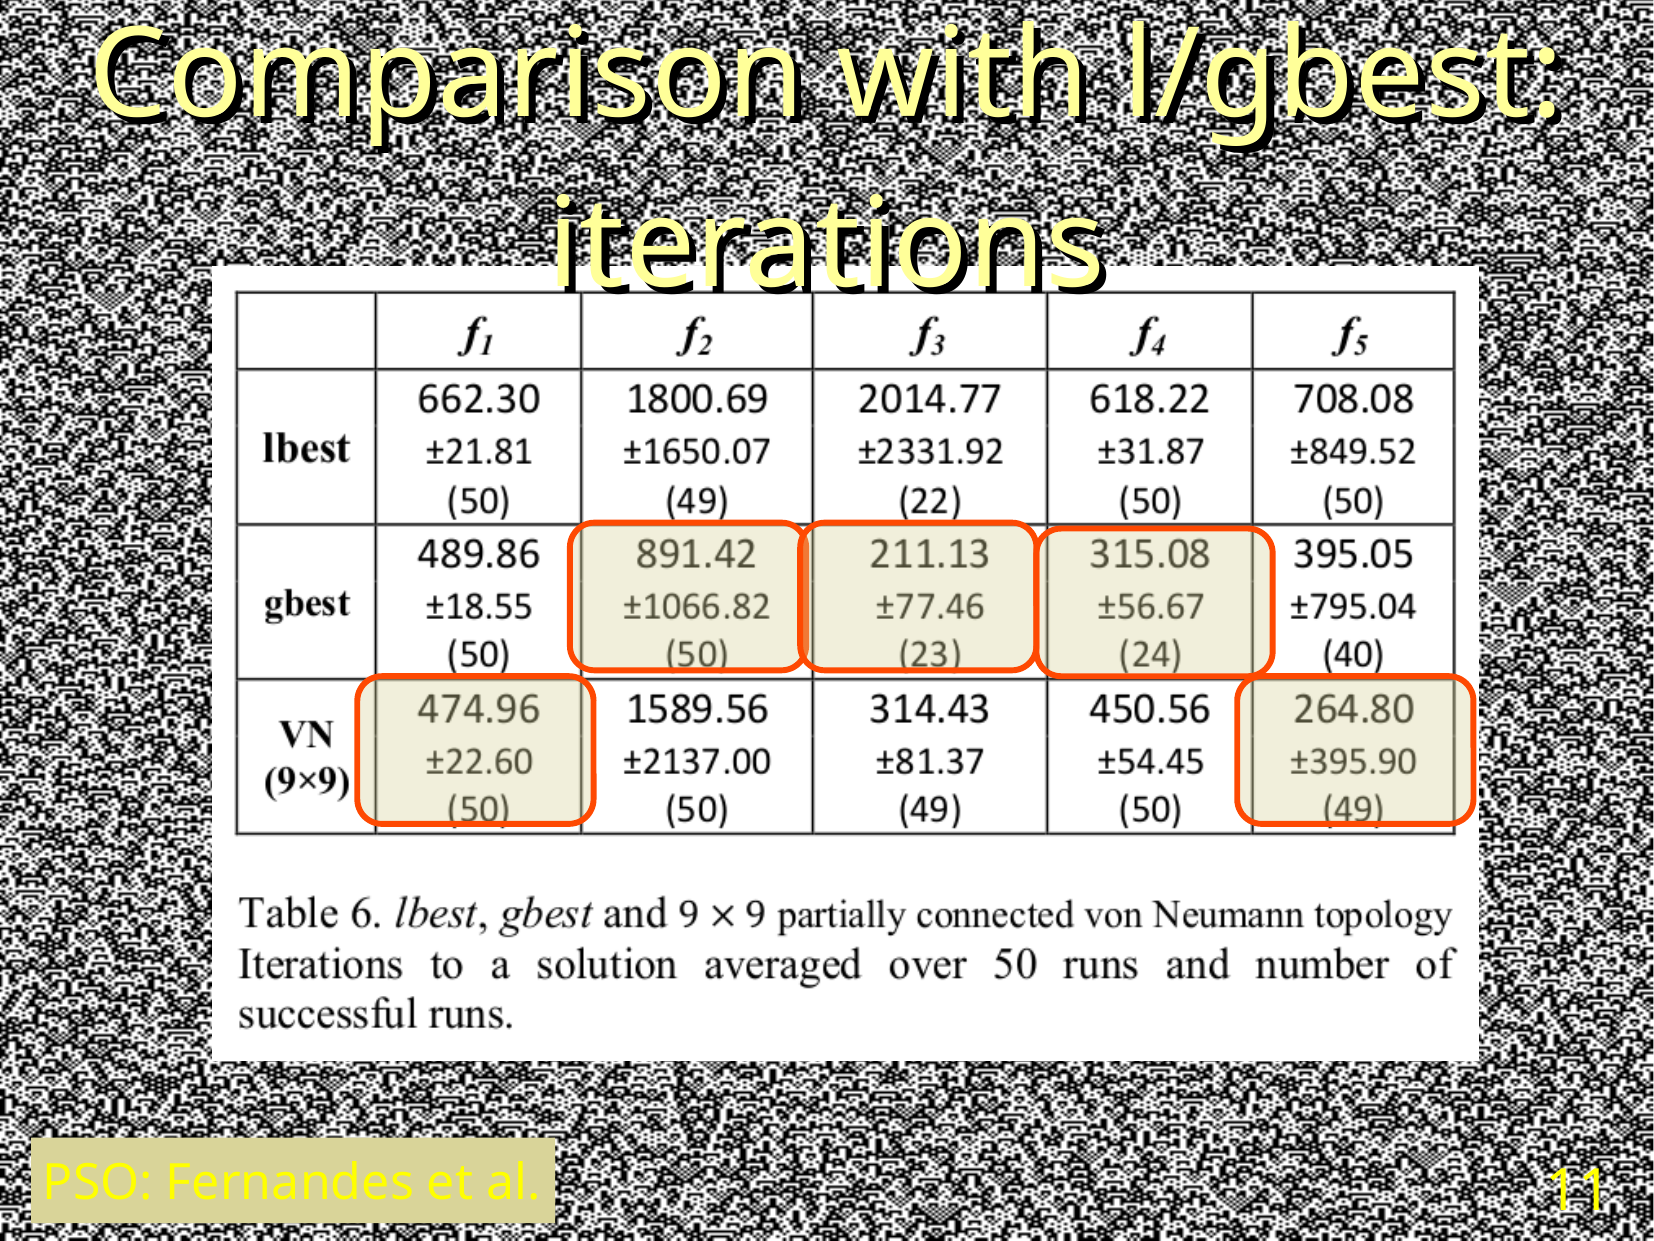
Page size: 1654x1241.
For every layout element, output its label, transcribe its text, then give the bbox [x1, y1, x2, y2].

title Comparison with l/gbest: iterations [82, 2, 1571, 304]
text_box [569, 522, 1474, 824]
picture [0, 0, 1654, 1241]
text_box [357, 676, 594, 824]
